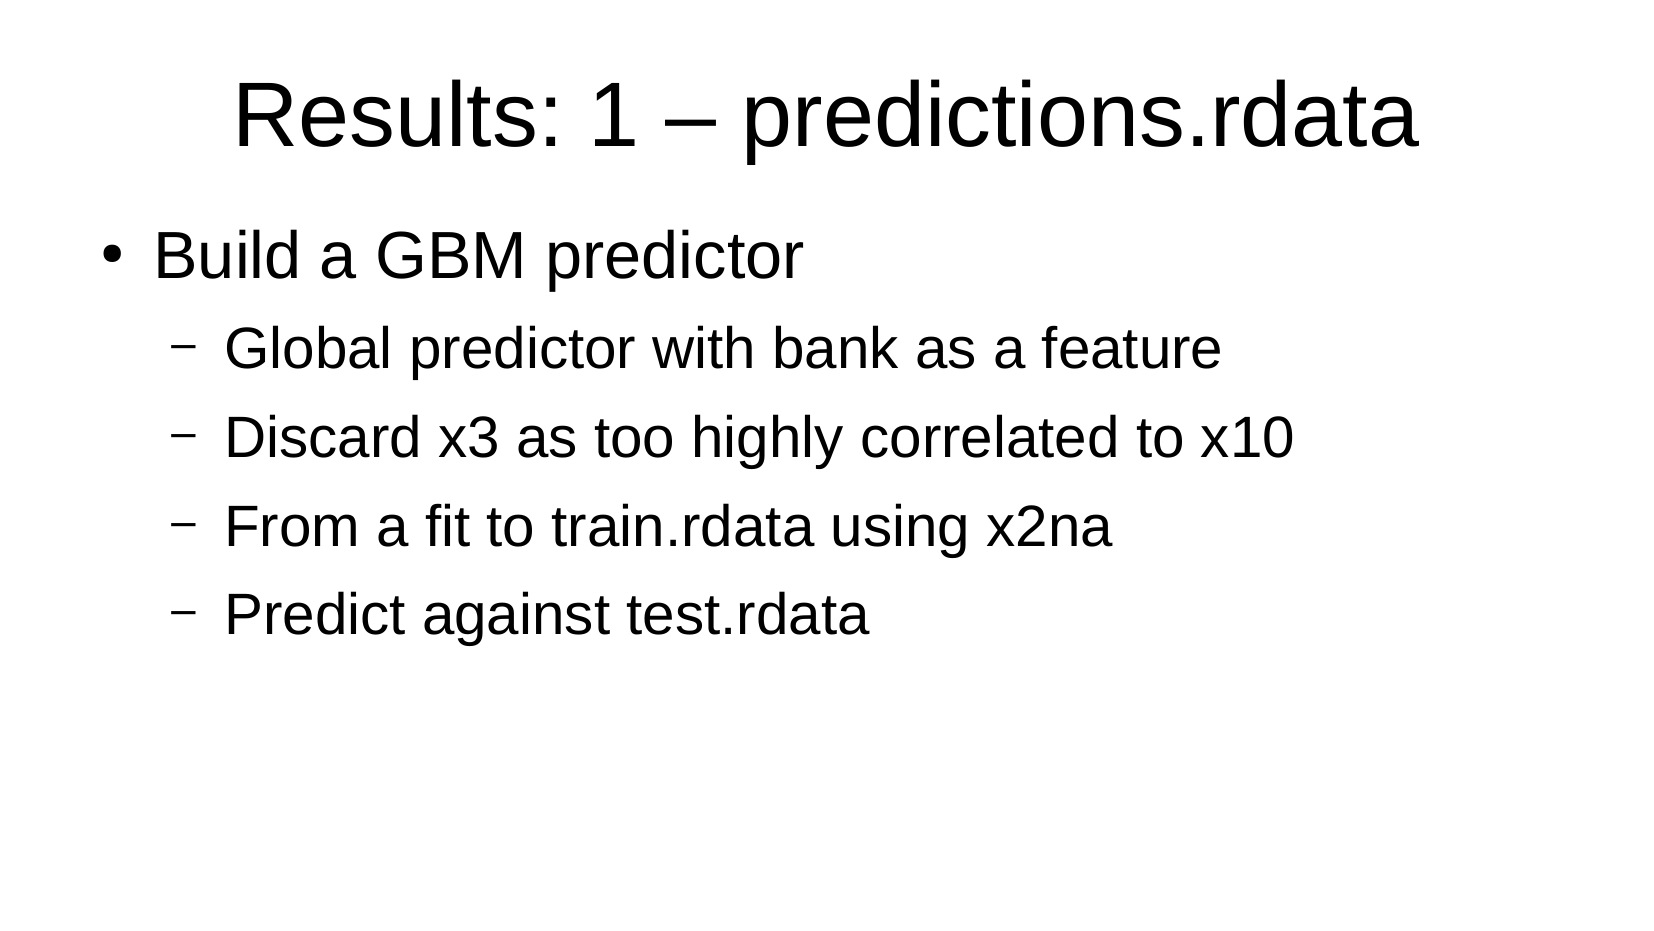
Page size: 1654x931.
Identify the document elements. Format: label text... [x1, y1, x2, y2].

list Build a GBM predictor Global predictor with bank as a feature Discard x3 as too highly correlated to x10 From a fit to train.rdata using x2na Predict against test.rdata [82, 217, 1571, 758]
title Results: 1 – predictions.rdata [82, 37, 1571, 193]
